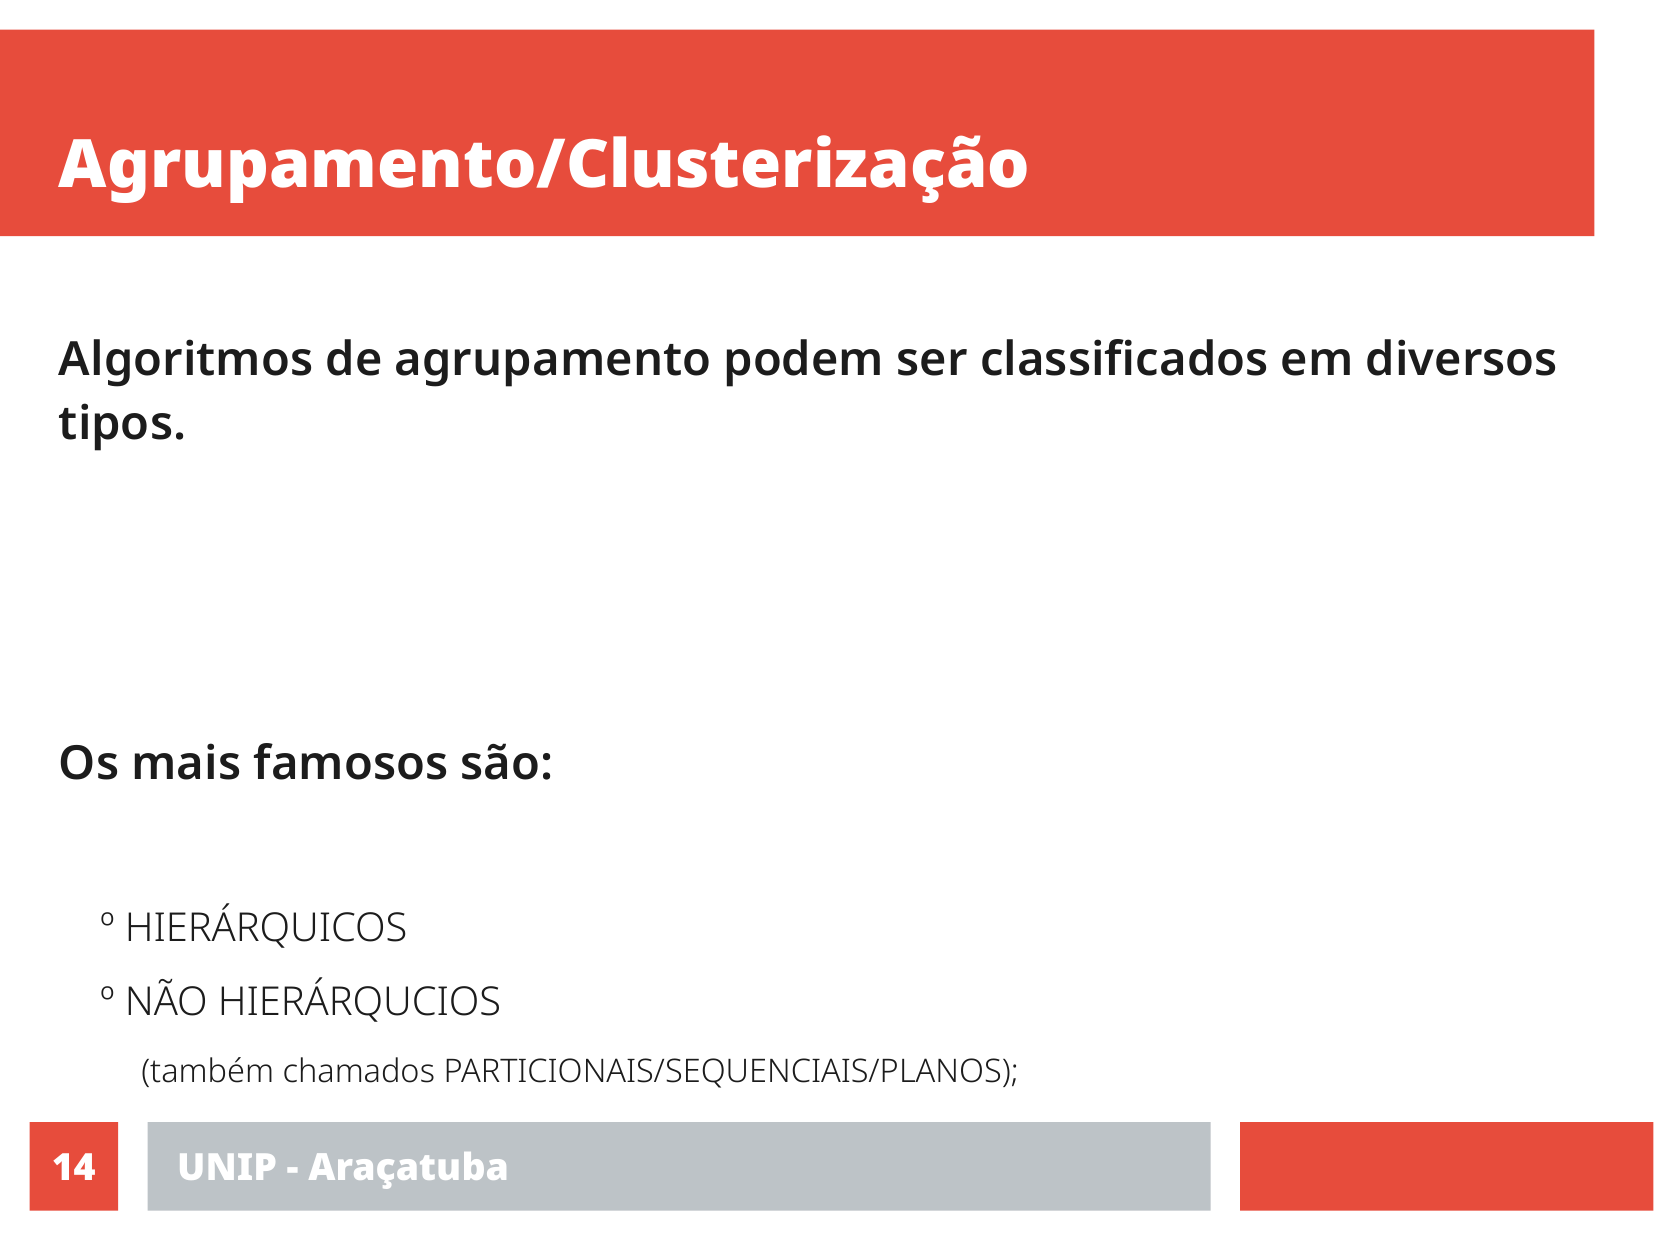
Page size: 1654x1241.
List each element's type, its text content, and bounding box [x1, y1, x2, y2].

title Agrupamento/Clusterização [59, 59, 1595, 207]
list Algoritmos de agrupamento podem ser classificados em diversos tipos. Os mais famosos são: º HIERÁRQUICOS º NÃO HIERÁRQUCIOS (também chamados PARTICIONAIS/SEQUENCIAIS/PLANOS); [59, 324, 1565, 1093]
